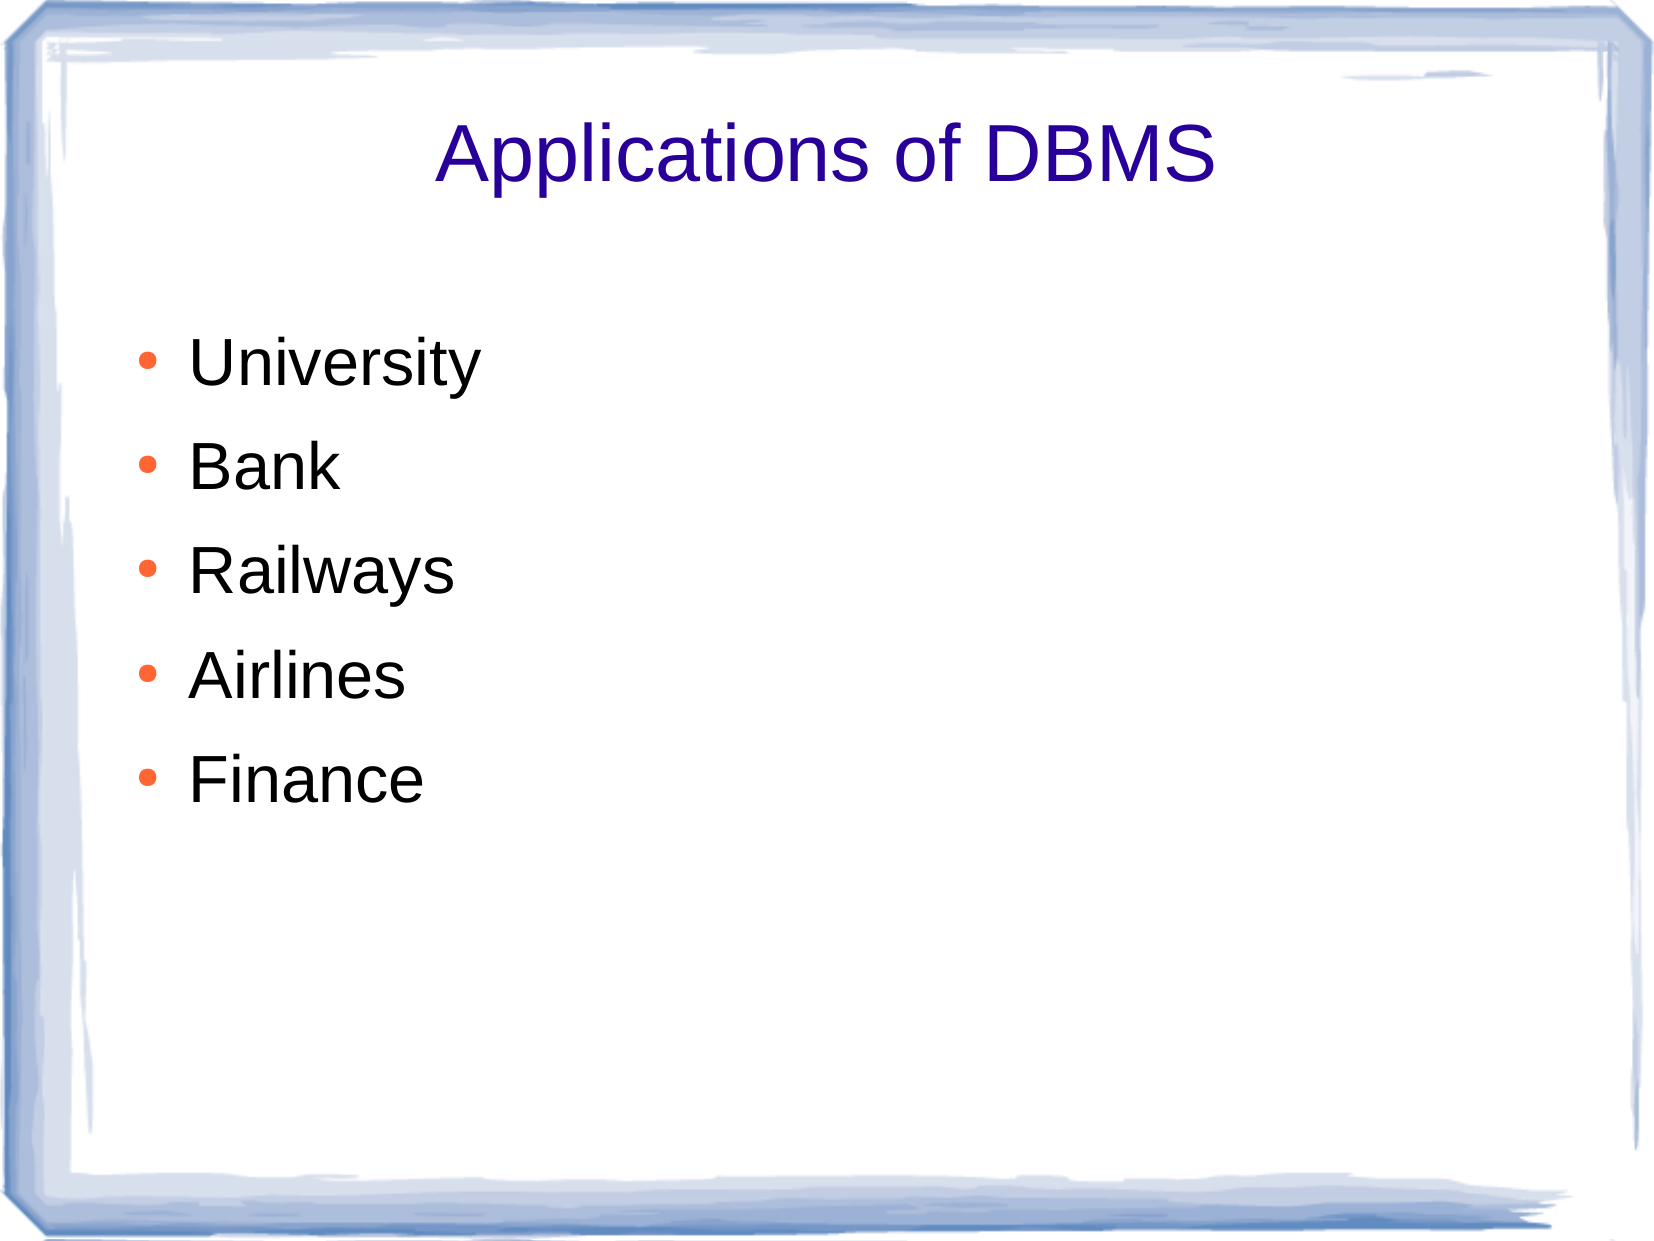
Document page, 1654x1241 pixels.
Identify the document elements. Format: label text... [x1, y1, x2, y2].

list University Bank Railways Airlines Finance [118, 324, 1571, 1004]
picture [0, 0, 1654, 1241]
title Applications of DBMS [82, 49, 1571, 257]
